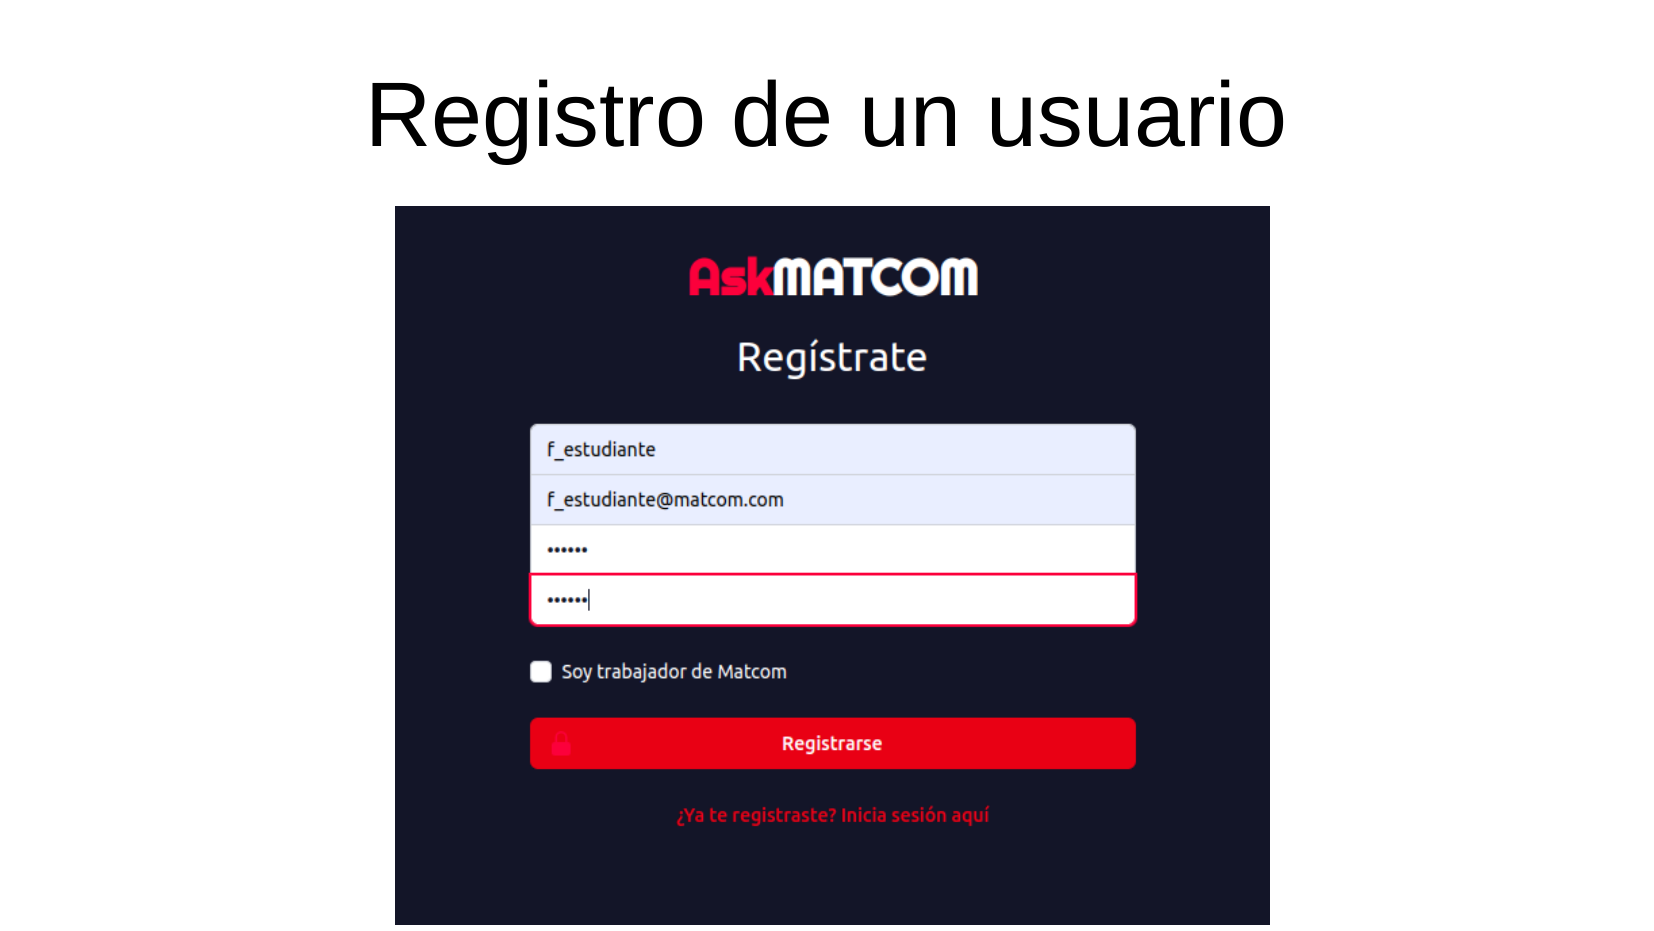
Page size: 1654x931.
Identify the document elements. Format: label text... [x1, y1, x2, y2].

picture [395, 206, 1270, 925]
title Registro de un usuario [82, 37, 1571, 193]
